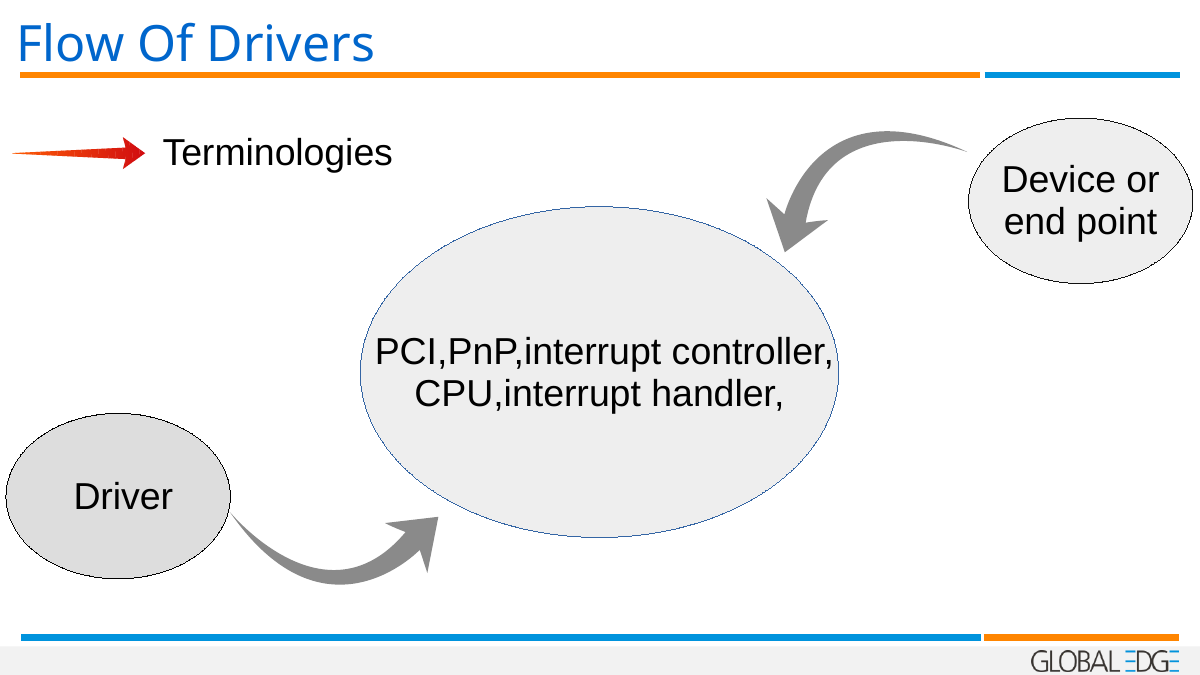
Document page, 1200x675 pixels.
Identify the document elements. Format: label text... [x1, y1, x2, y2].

picture [745, 85, 975, 259]
text_box Device or end point [968, 118, 1193, 284]
text_box Terminologies [147, 124, 603, 181]
picture [223, 504, 444, 594]
text_box PCI,PnP,interrupt controller, CPU,interrupt handler, [360, 206, 839, 538]
text_box Driver [5, 413, 231, 579]
picture [1031, 650, 1179, 672]
picture [10, 134, 147, 172]
text_box Flow Of Drivers [16, 12, 957, 72]
